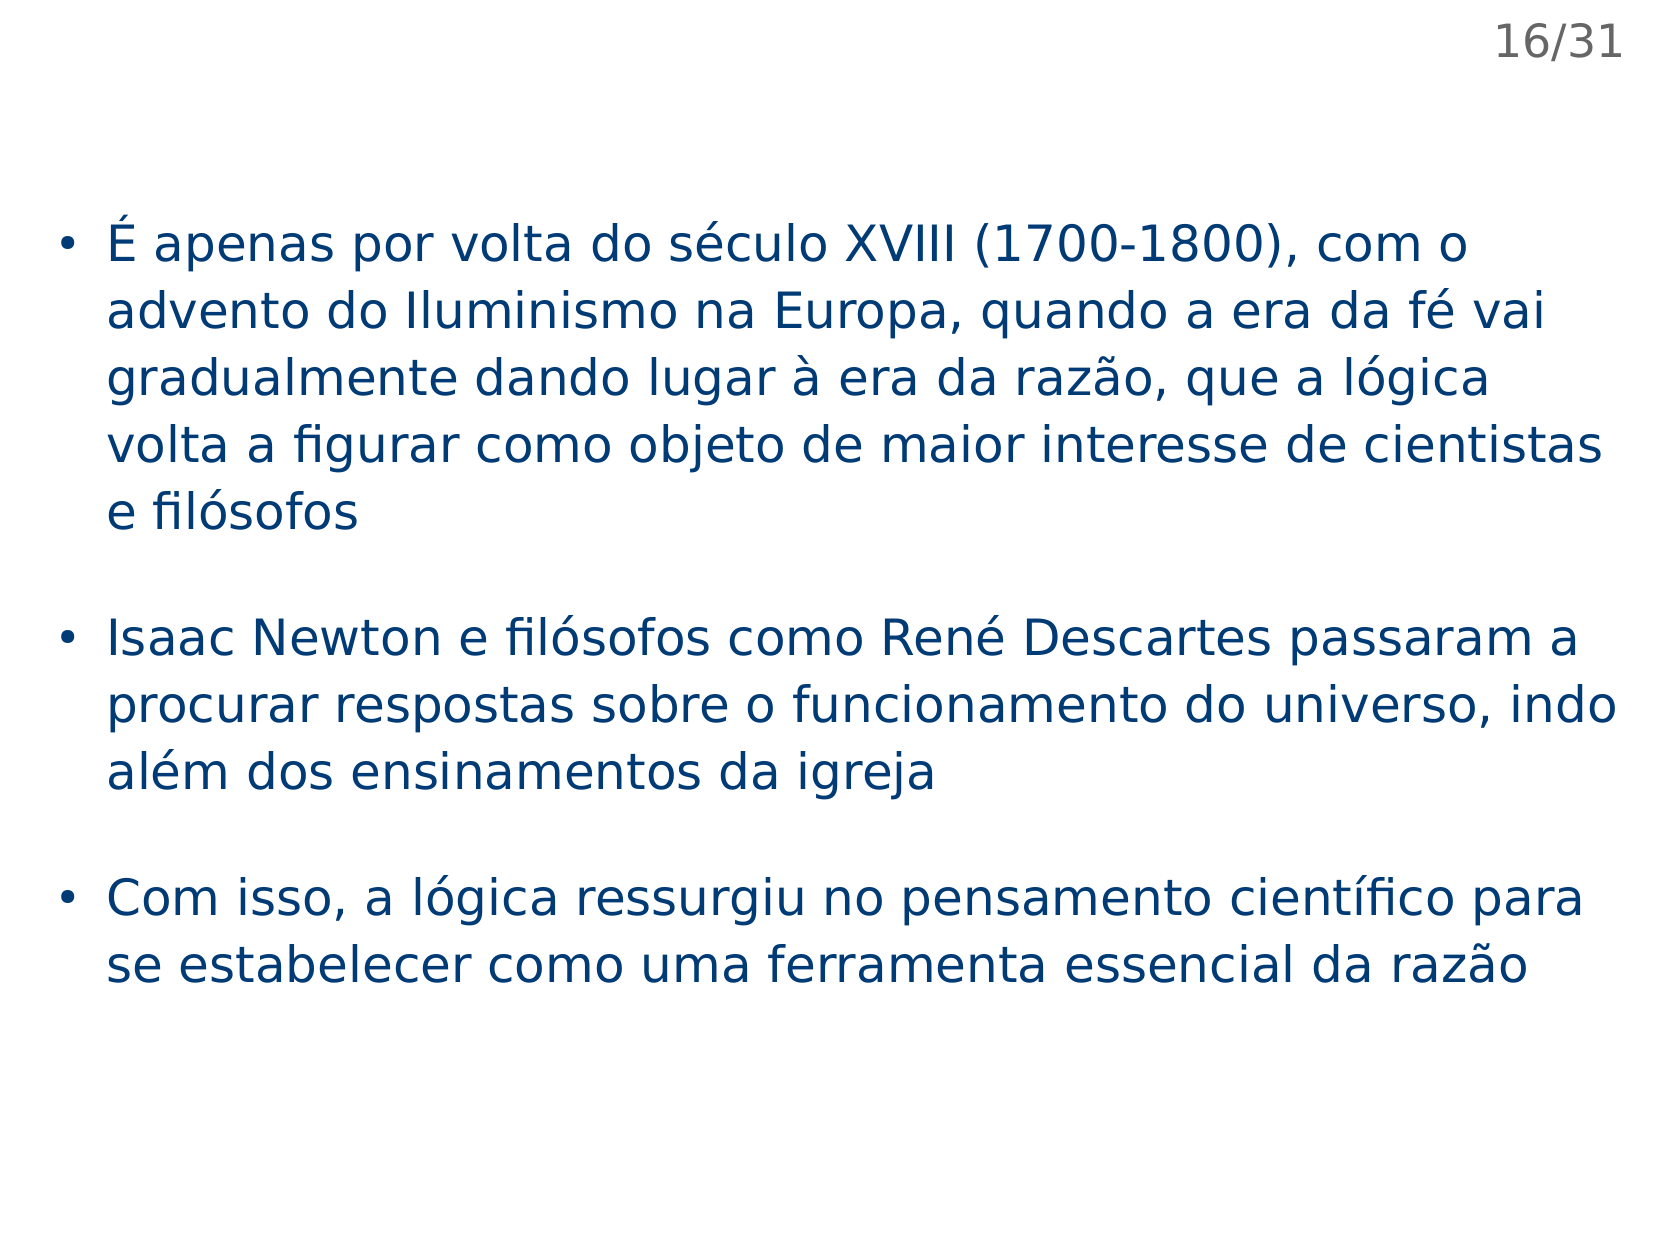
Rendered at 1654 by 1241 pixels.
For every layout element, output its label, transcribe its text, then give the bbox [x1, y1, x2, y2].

list É apenas por volta do século XVIII (1700-1800), com o advento do Iluminismo na Europa, quando a era da fé vai gradualmente dando lugar à era da razão, que a lógica volta a figurar como objeto de maior interesse de cientistas e filósofos Isaac Newton e filósofos como René Descartes passaram a procurar respostas sobre o funcionamento do universo, indo além dos ensinamentos da igreja Com isso, a lógica ressurgiu no pensamento científico para se estabelecer como uma ferramenta essencial da razão [59, 206, 1625, 1211]
